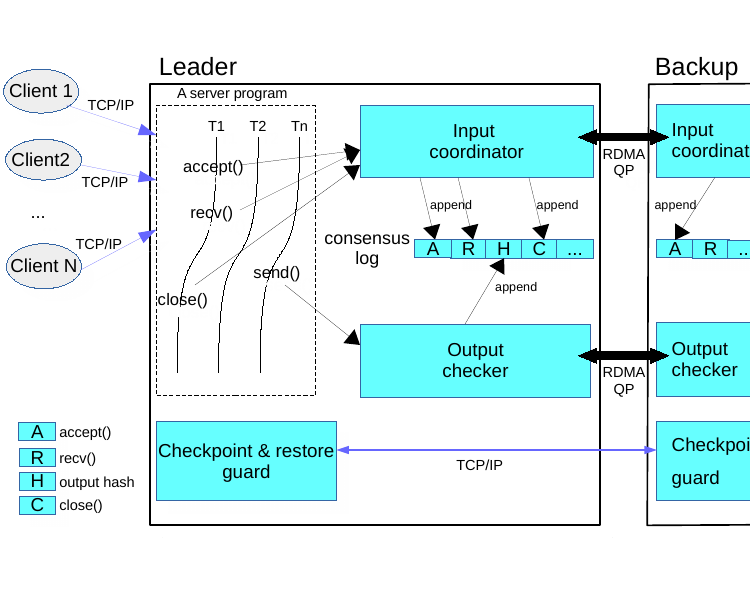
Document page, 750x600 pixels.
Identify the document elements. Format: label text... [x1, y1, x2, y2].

text_box Checkpoint &restore guard [656, 421, 750, 501]
text_box A [656, 239, 692, 258]
text_box [150, 84, 750, 466]
text_box C [521, 239, 556, 259]
text_box RDMA QP [588, 360, 661, 406]
text_box Backup [640, 45, 750, 89]
text_box ... [15, 194, 67, 231]
text_box TCP/IP [60, 228, 145, 260]
text_box R [692, 239, 730, 259]
text_box H [485, 239, 521, 259]
text_box Input coordinator [360, 105, 594, 178]
text_box TCP/IP [66, 166, 151, 199]
text_box [680, 178, 750, 240]
text_box C [19, 496, 44, 515]
text_box R [450, 239, 485, 259]
text_box A server program [162, 78, 313, 110]
text_box close() [44, 490, 132, 522]
text_box TCP/IP [72, 89, 157, 122]
text_box [421, 178, 460, 190]
text_box recv() [44, 442, 132, 466]
text_box consensus log [316, 220, 426, 277]
text_box Client N [6, 243, 82, 289]
text_box Checkpoint & restore guard [156, 421, 337, 501]
text_box Tn [316, 111, 327, 143]
text_box [459, 178, 542, 239]
text_box [431, 220, 471, 239]
text_box [150, 451, 601, 526]
text_box A [414, 239, 452, 258]
text_box append [480, 273, 556, 303]
text_box append [639, 190, 715, 220]
text_box close() [142, 282, 156, 317]
text_box RDMA QP [588, 141, 648, 187]
text_box TCP/IP [441, 450, 519, 482]
text_box Client 1 [3, 69, 79, 114]
text_box output hash [44, 466, 166, 498]
text_box append [521, 190, 597, 220]
text_box [647, 397, 750, 449]
text_box append [415, 190, 491, 220]
text_box [647, 451, 750, 526]
text_box A [18, 422, 44, 441]
text_box [352, 152, 360, 165]
text_box H [19, 472, 44, 491]
text_box Output checker [656, 322, 750, 397]
text_box Output checker [360, 324, 591, 398]
text_box Input coordinator [656, 104, 750, 178]
text_box ... [556, 239, 594, 259]
text_box [426, 232, 433, 239]
text_box ... [727, 240, 750, 259]
text_box Client2 [5, 139, 82, 181]
text_box [466, 178, 750, 364]
text_box accept() [44, 416, 132, 442]
text_box Leader [144, 45, 265, 89]
text_box R [19, 448, 44, 467]
